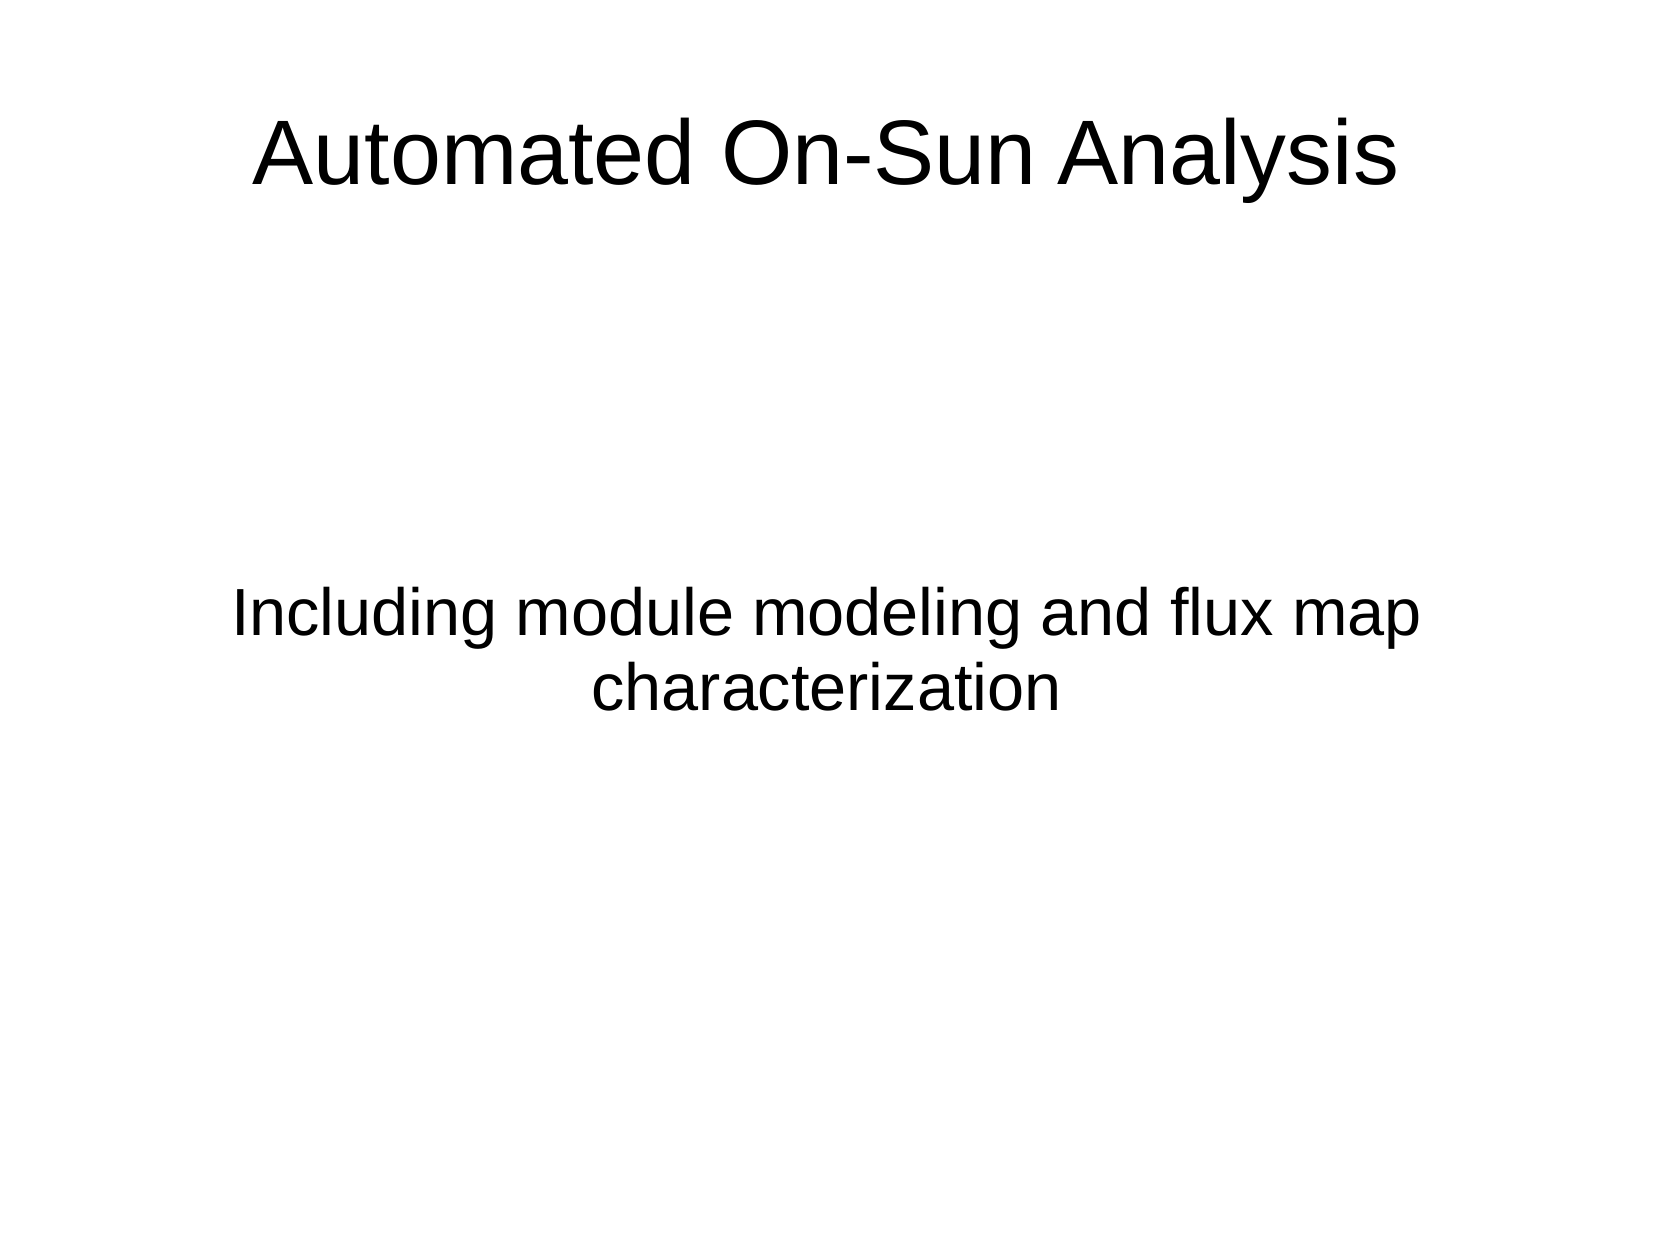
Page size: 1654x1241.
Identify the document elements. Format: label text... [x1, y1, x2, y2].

title Automated On-Sun Analysis [82, 49, 1571, 257]
subtitle Including module modeling and flux map characterization [82, 290, 1571, 1010]
